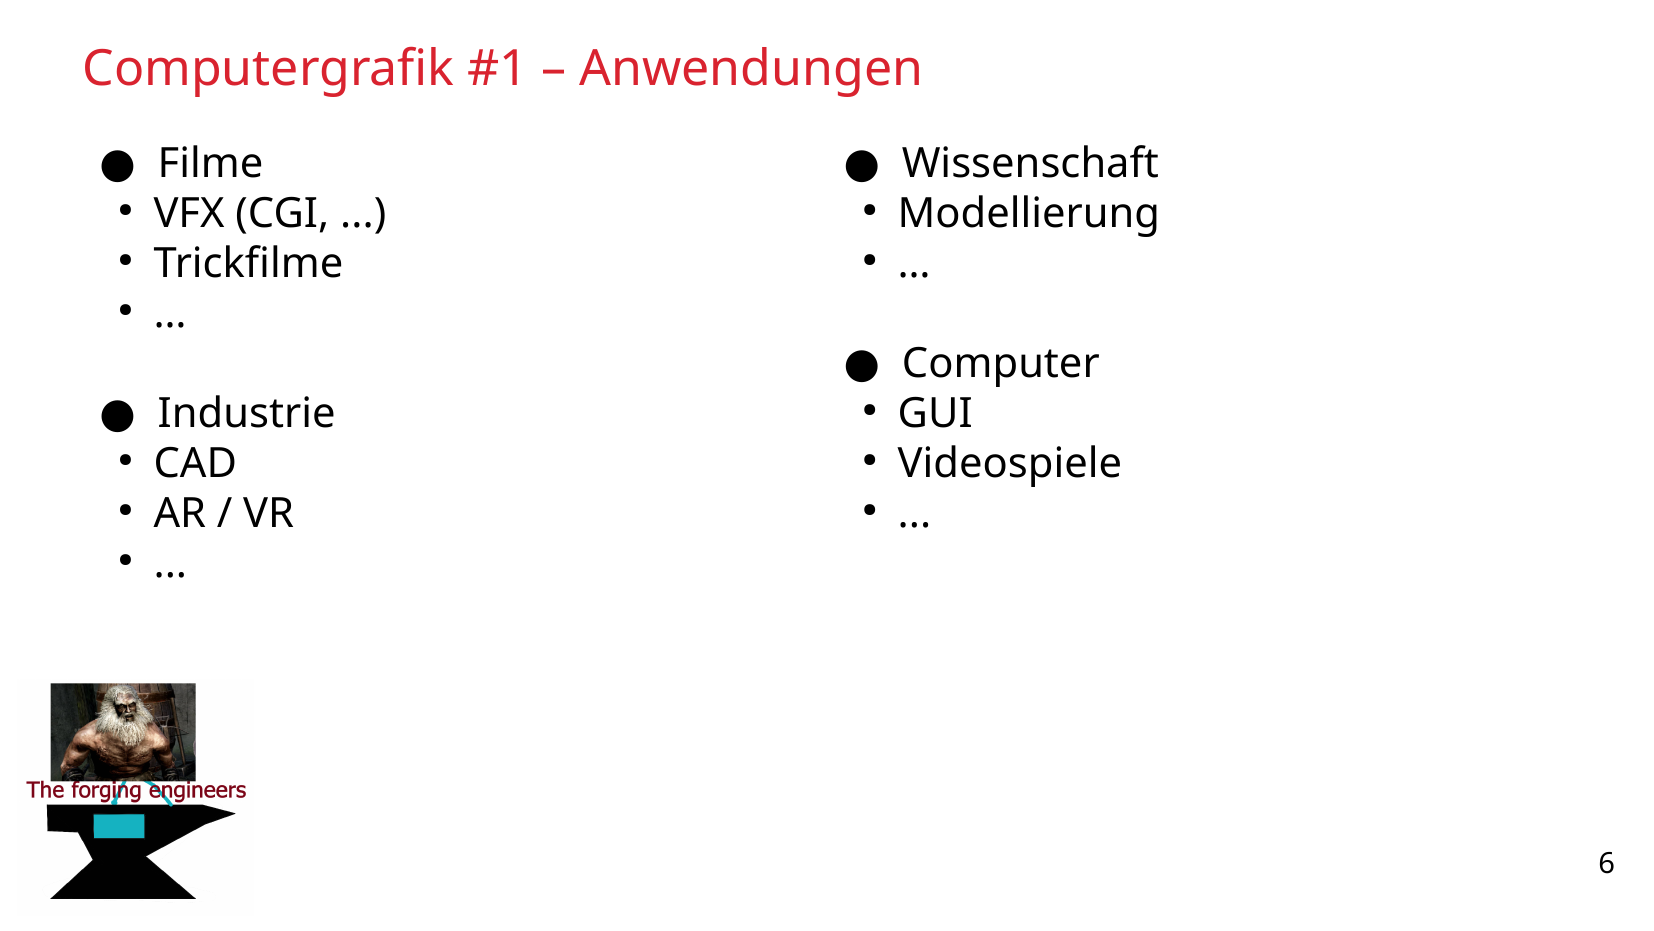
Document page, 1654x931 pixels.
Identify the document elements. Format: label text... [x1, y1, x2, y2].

text_box Wissenschaft Modellierung … Computer GUI Videospiele ... [826, 135, 1571, 591]
subtitle Filme VFX (CGI, ...) Trickfilme … Industrie CAD AR / VR ... [82, 135, 826, 591]
title Computergrafik #1 – Anwendungen [82, 37, 1571, 95]
picture [17, 679, 254, 916]
